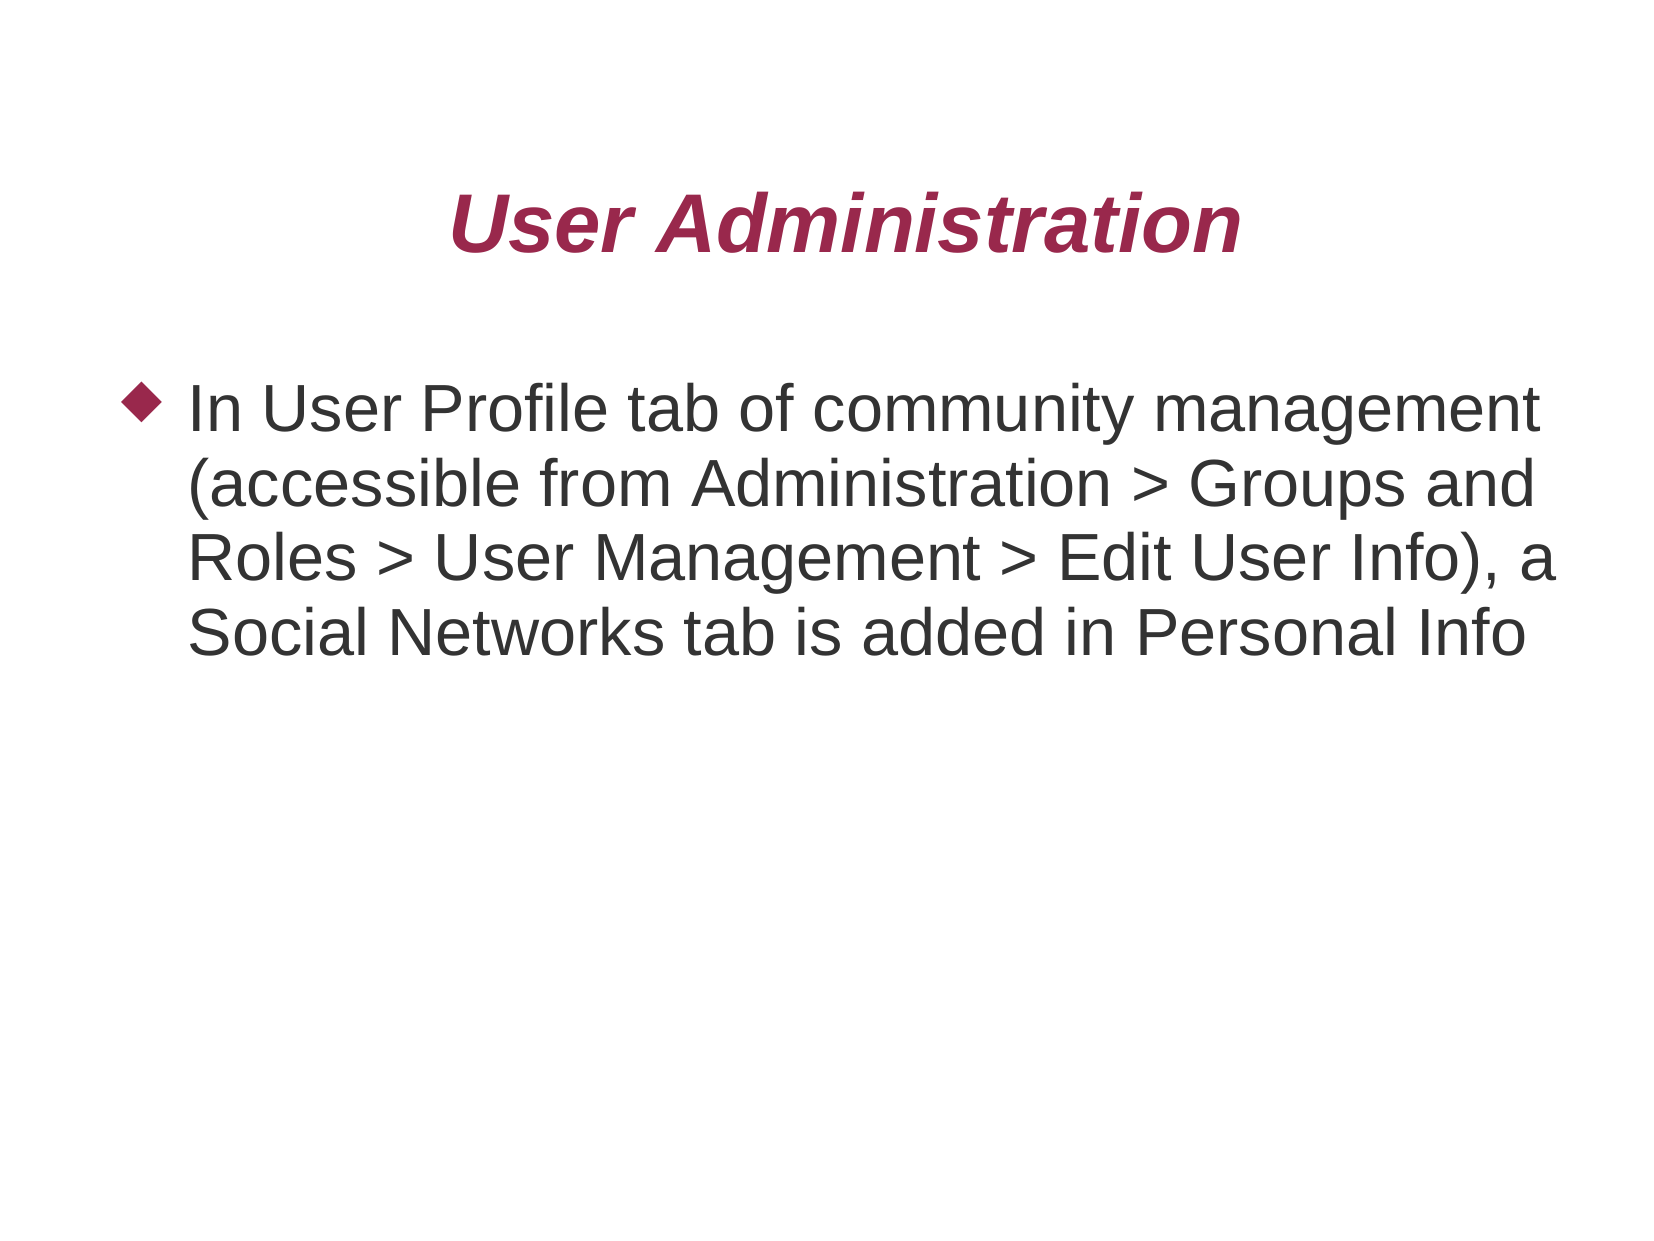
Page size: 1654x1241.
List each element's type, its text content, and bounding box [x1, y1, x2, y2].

list In User Profile tab of community management (accessible from Administration > Groups and Roles > User Management > Edit User Info), a Social Networks tab is added in Personal Info [105, 370, 1594, 1051]
title User Administration [101, 120, 1591, 328]
